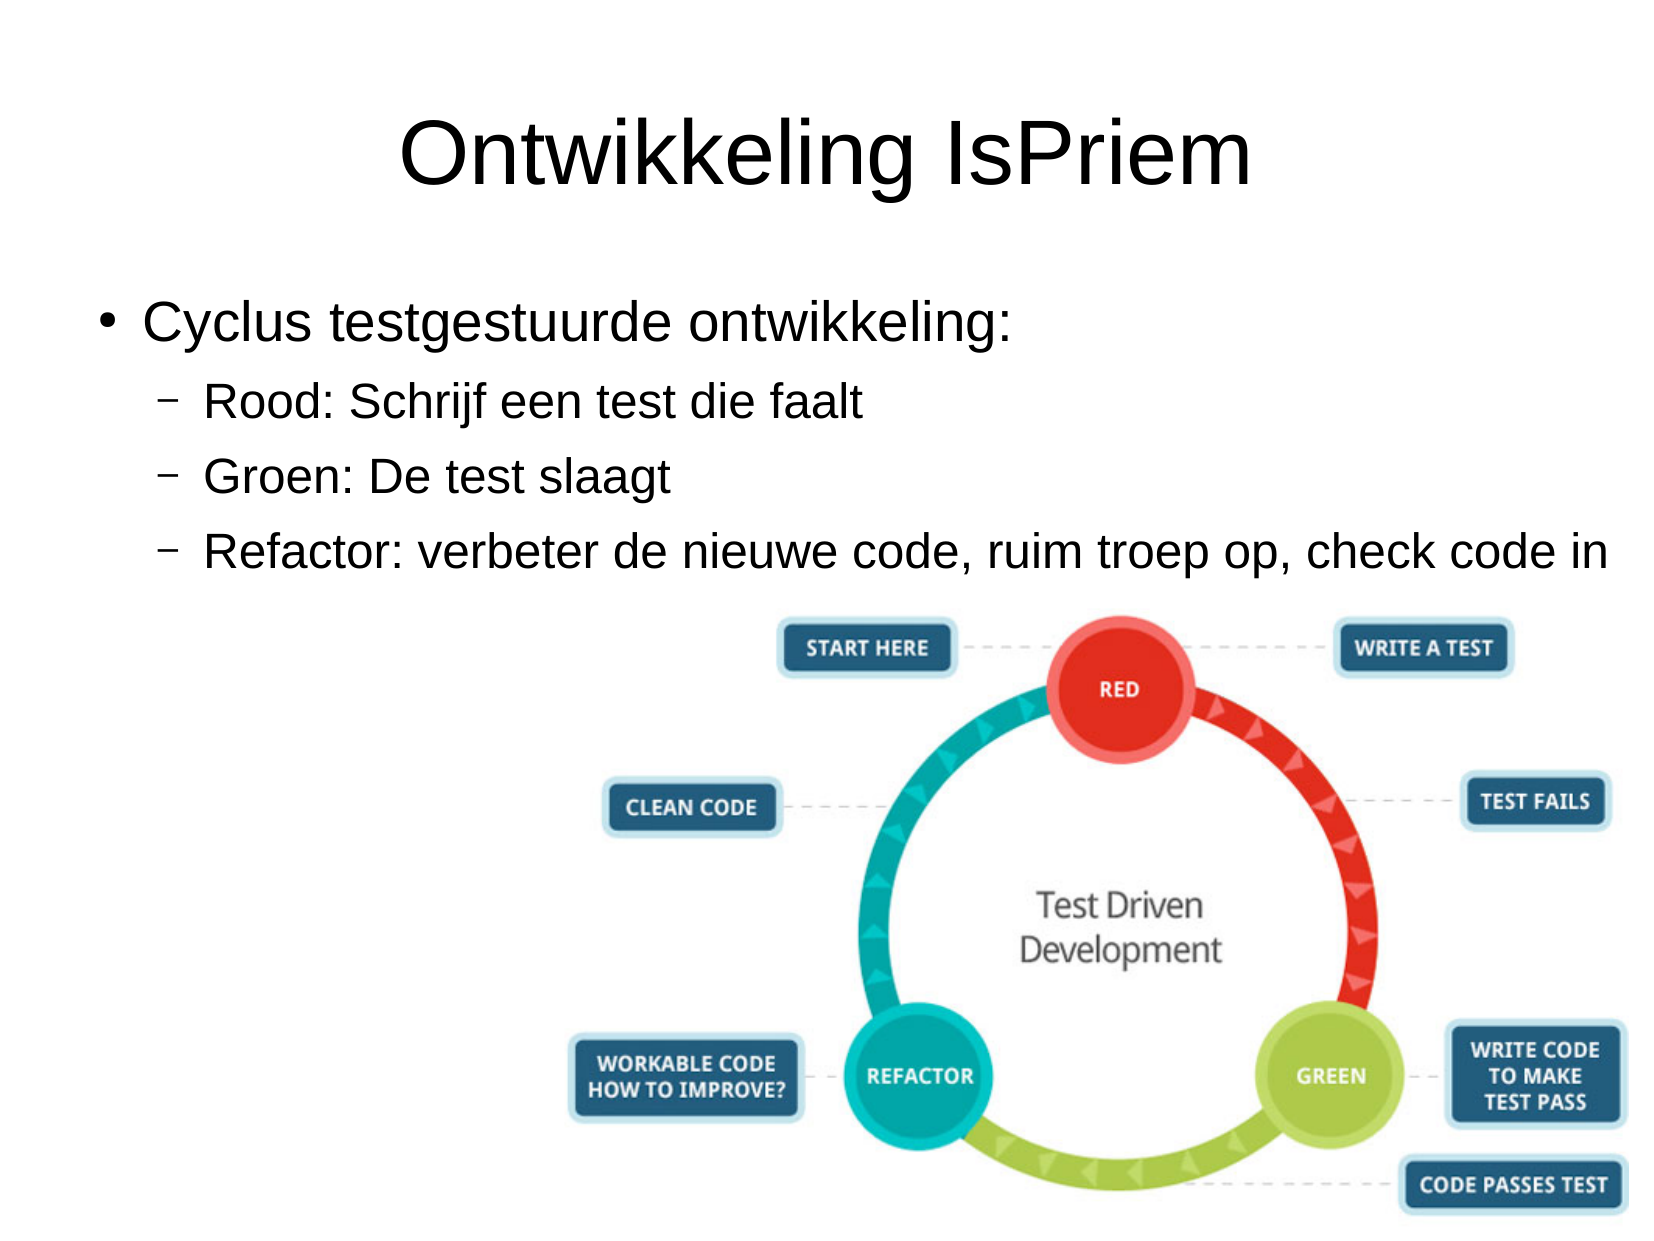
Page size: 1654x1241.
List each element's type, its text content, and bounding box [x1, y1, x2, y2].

title Ontwikkeling IsPriem [82, 49, 1571, 257]
picture [540, 586, 1629, 1241]
list Cyclus testgestuurde ontwikkeling: Rood: Schrijf een test die faalt Groen: De test slaagt Refactor: verbeter de nieuwe code, ruim troep op, check code in [82, 290, 1636, 586]
